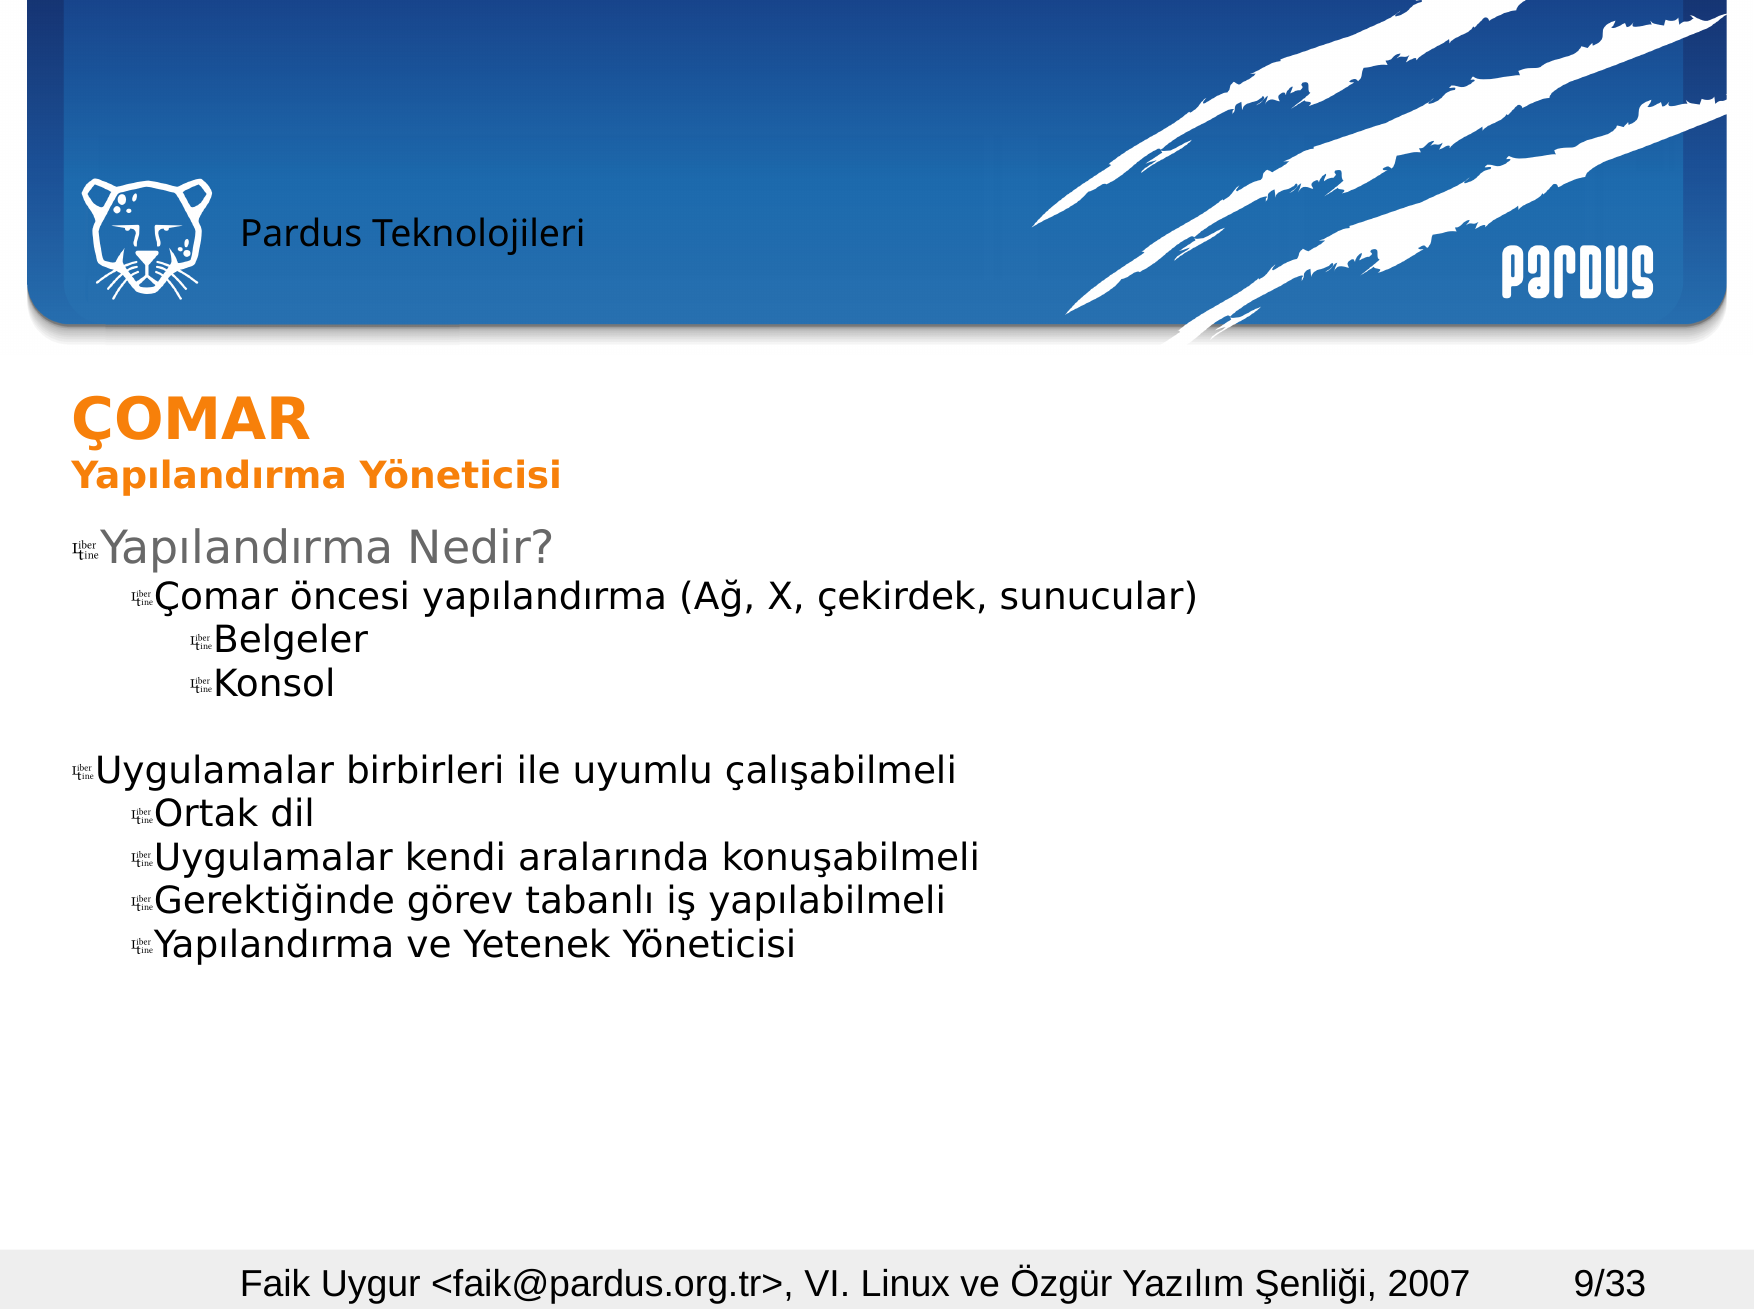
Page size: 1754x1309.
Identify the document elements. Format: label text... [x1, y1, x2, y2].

text_box ÇOMAR Yapılandırma Yöneticisi Yapılandırma Nedir? Çomar öncesi yapılandırma (Ağ, X, çekirdek, sunucular) Belgeler Konsol Uygulamalar birbirleri ile uyumlu çalışabilmeli Ortak dil Uygulamalar kendi aralarında konuşabilmeli Gerektiğinde görev tabanlı iş yapılabilmeli Yapılandırma ve Yetenek Yöneticisi [56, 378, 1680, 974]
picture [0, 0, 1753, 355]
